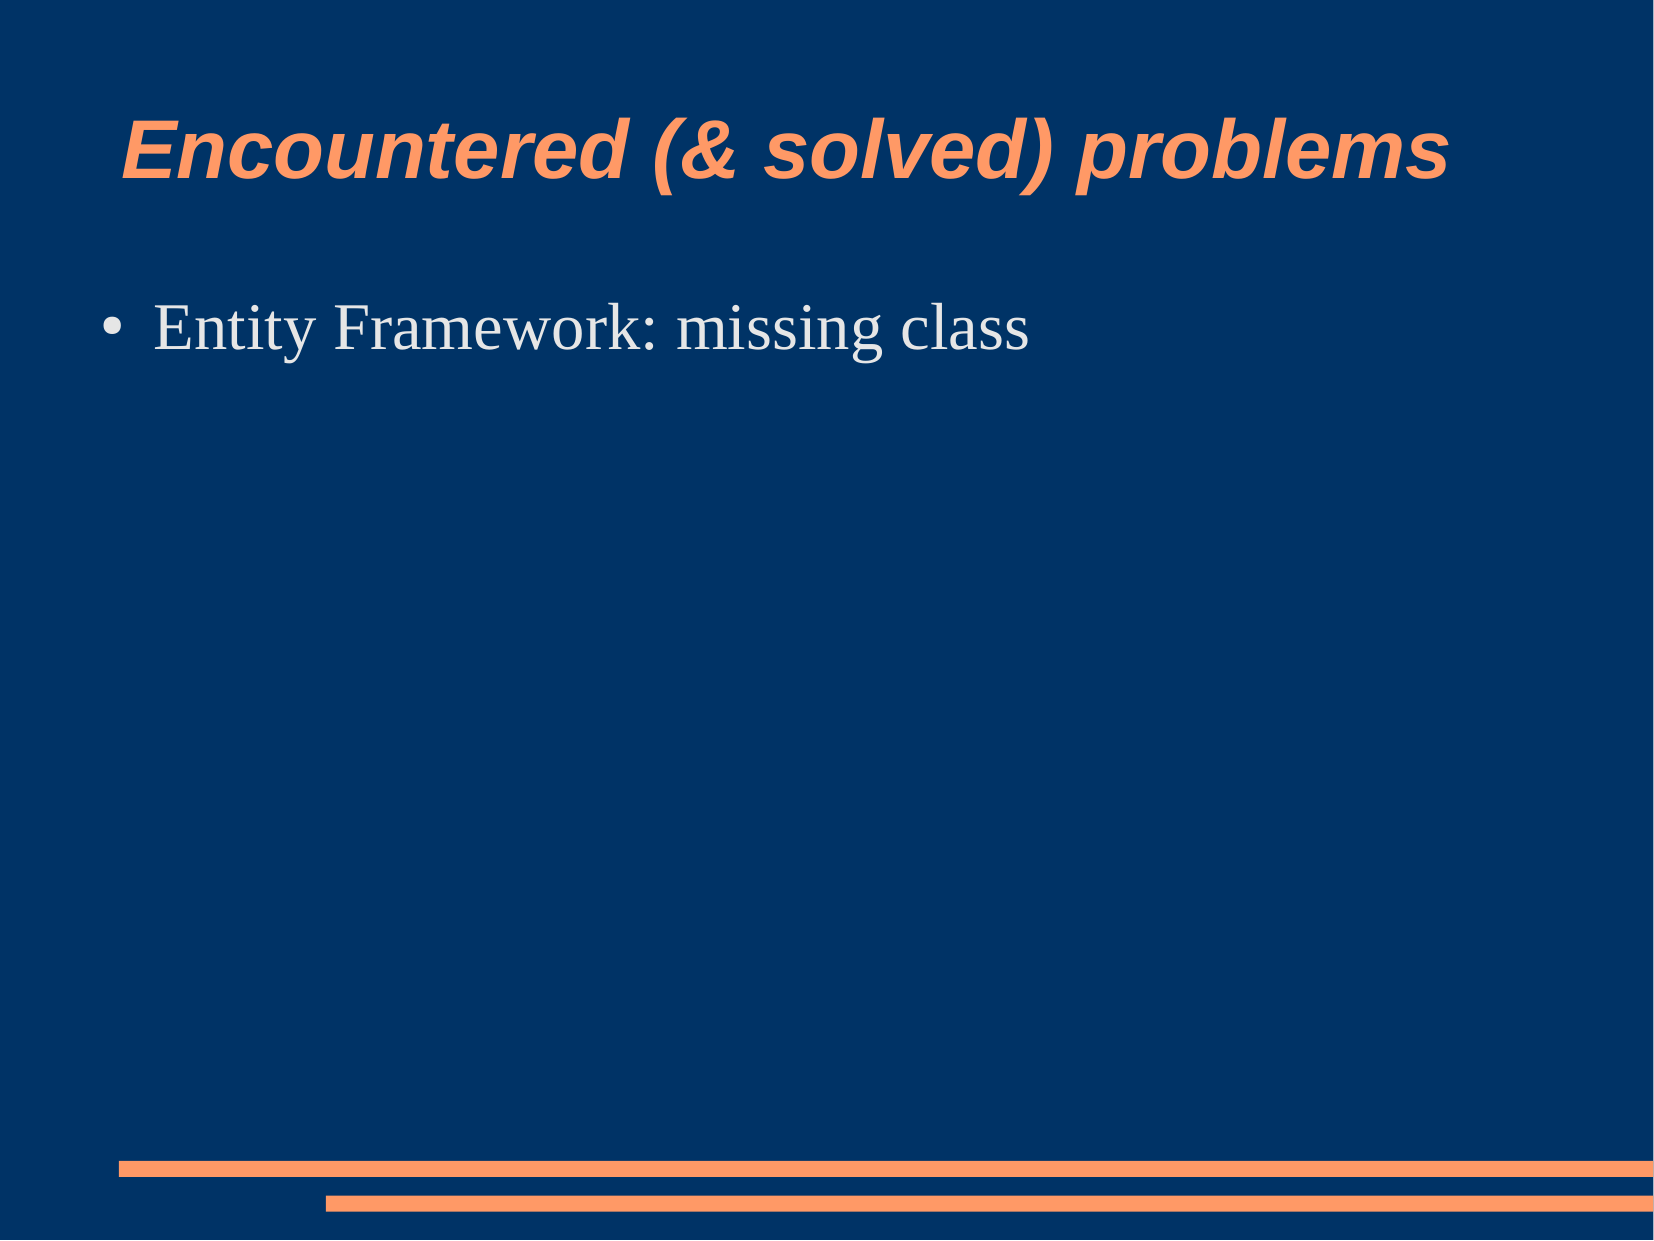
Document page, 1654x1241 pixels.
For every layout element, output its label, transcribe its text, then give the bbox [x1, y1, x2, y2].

title Encountered (& solved) problems [121, 46, 1534, 254]
list Entity Framework: missing class [82, 290, 1571, 1094]
